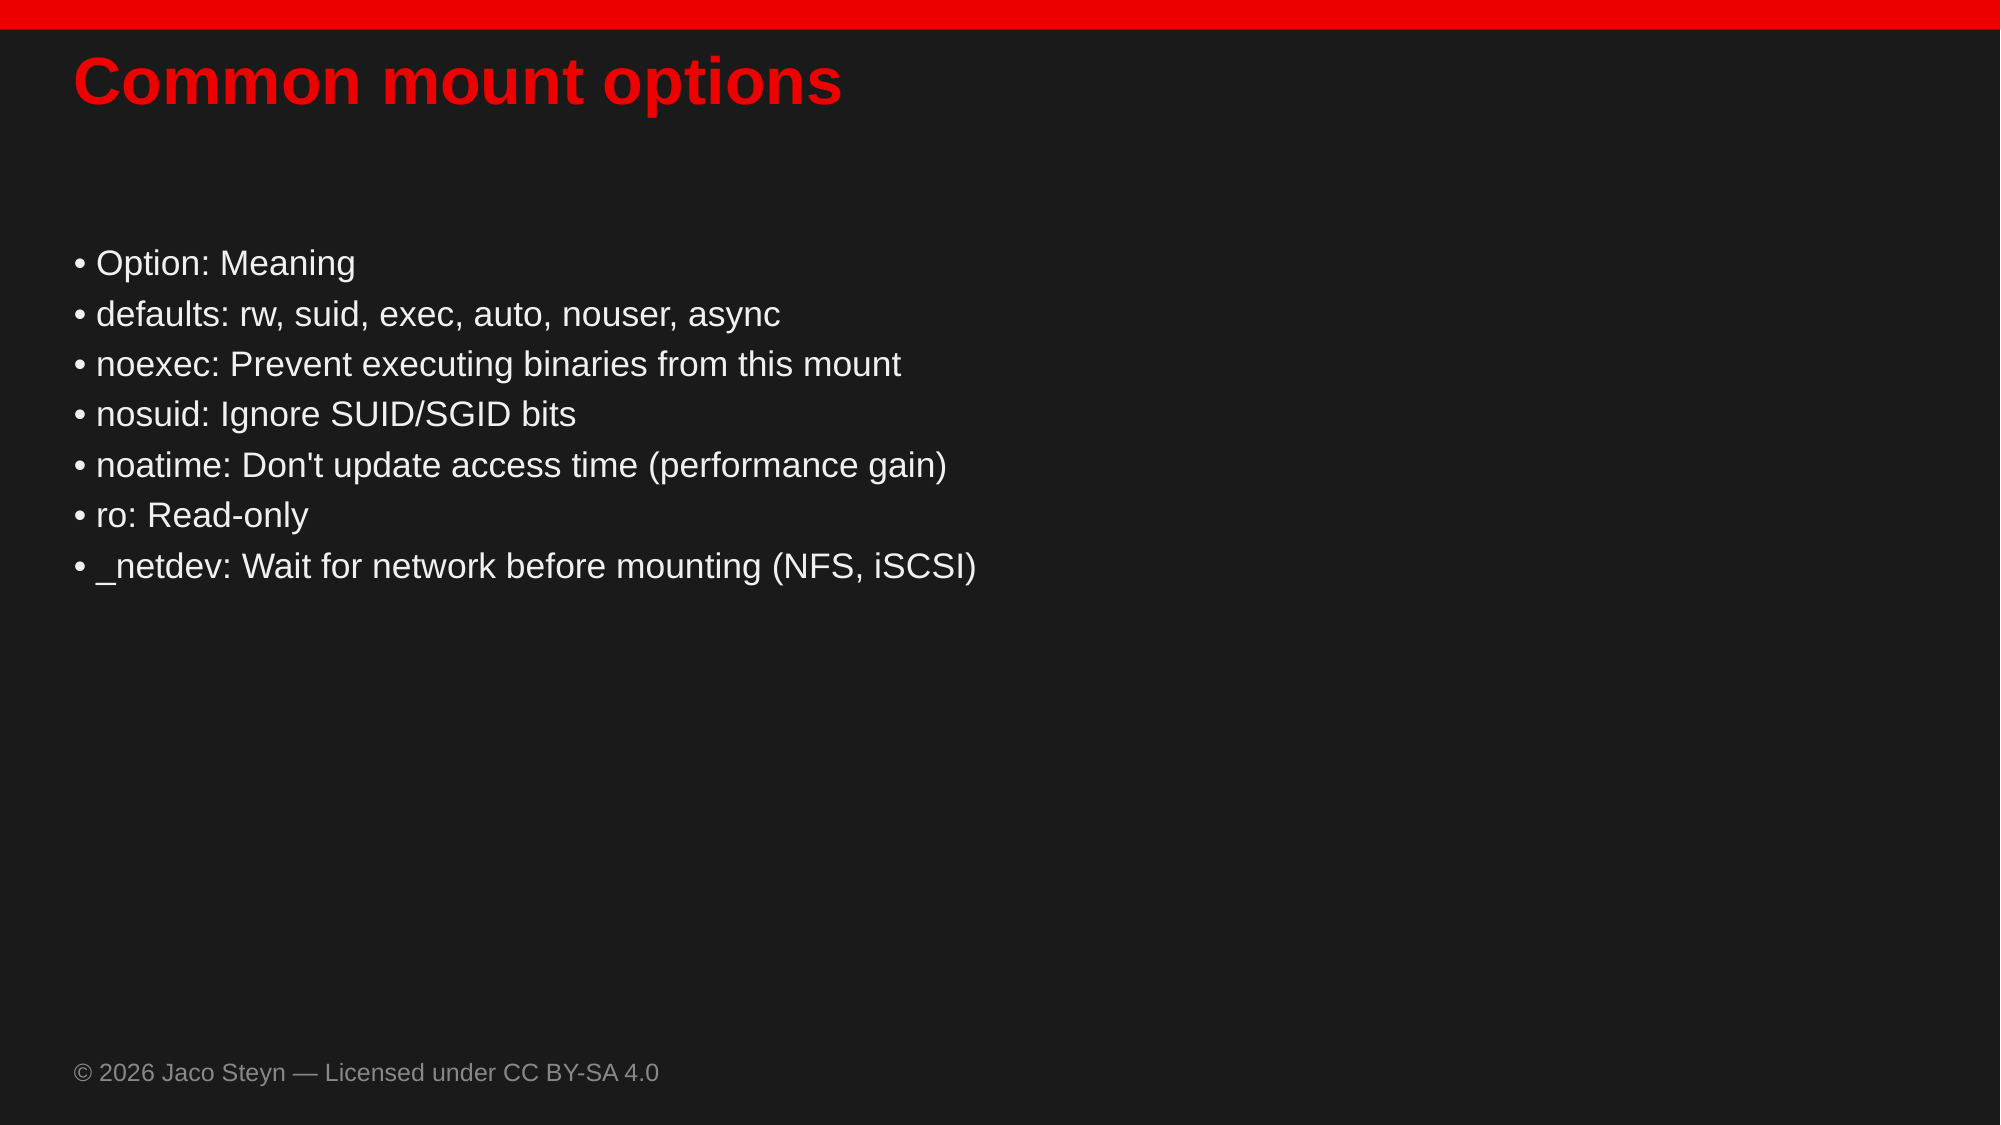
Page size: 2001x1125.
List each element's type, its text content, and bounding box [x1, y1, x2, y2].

text_box Common mount options [59, 36, 1942, 208]
text_box © 2026 Jaco Steyn — Licensed under CC BY-SA 4.0 [59, 1051, 1942, 1093]
text_box • Option: Meaning • defaults: rw, suid, exec, auto, nouser, async • noexec: Prevent executing binaries from this mount • nosuid: Ignore SUID/SGID bits • noatime: Don't update access time (performance gain) • ro: Read-only • _netdev: Wait for network before mounting (NFS, iSCSI) [59, 236, 1942, 1037]
text_box [0, 0, 2001, 30]
